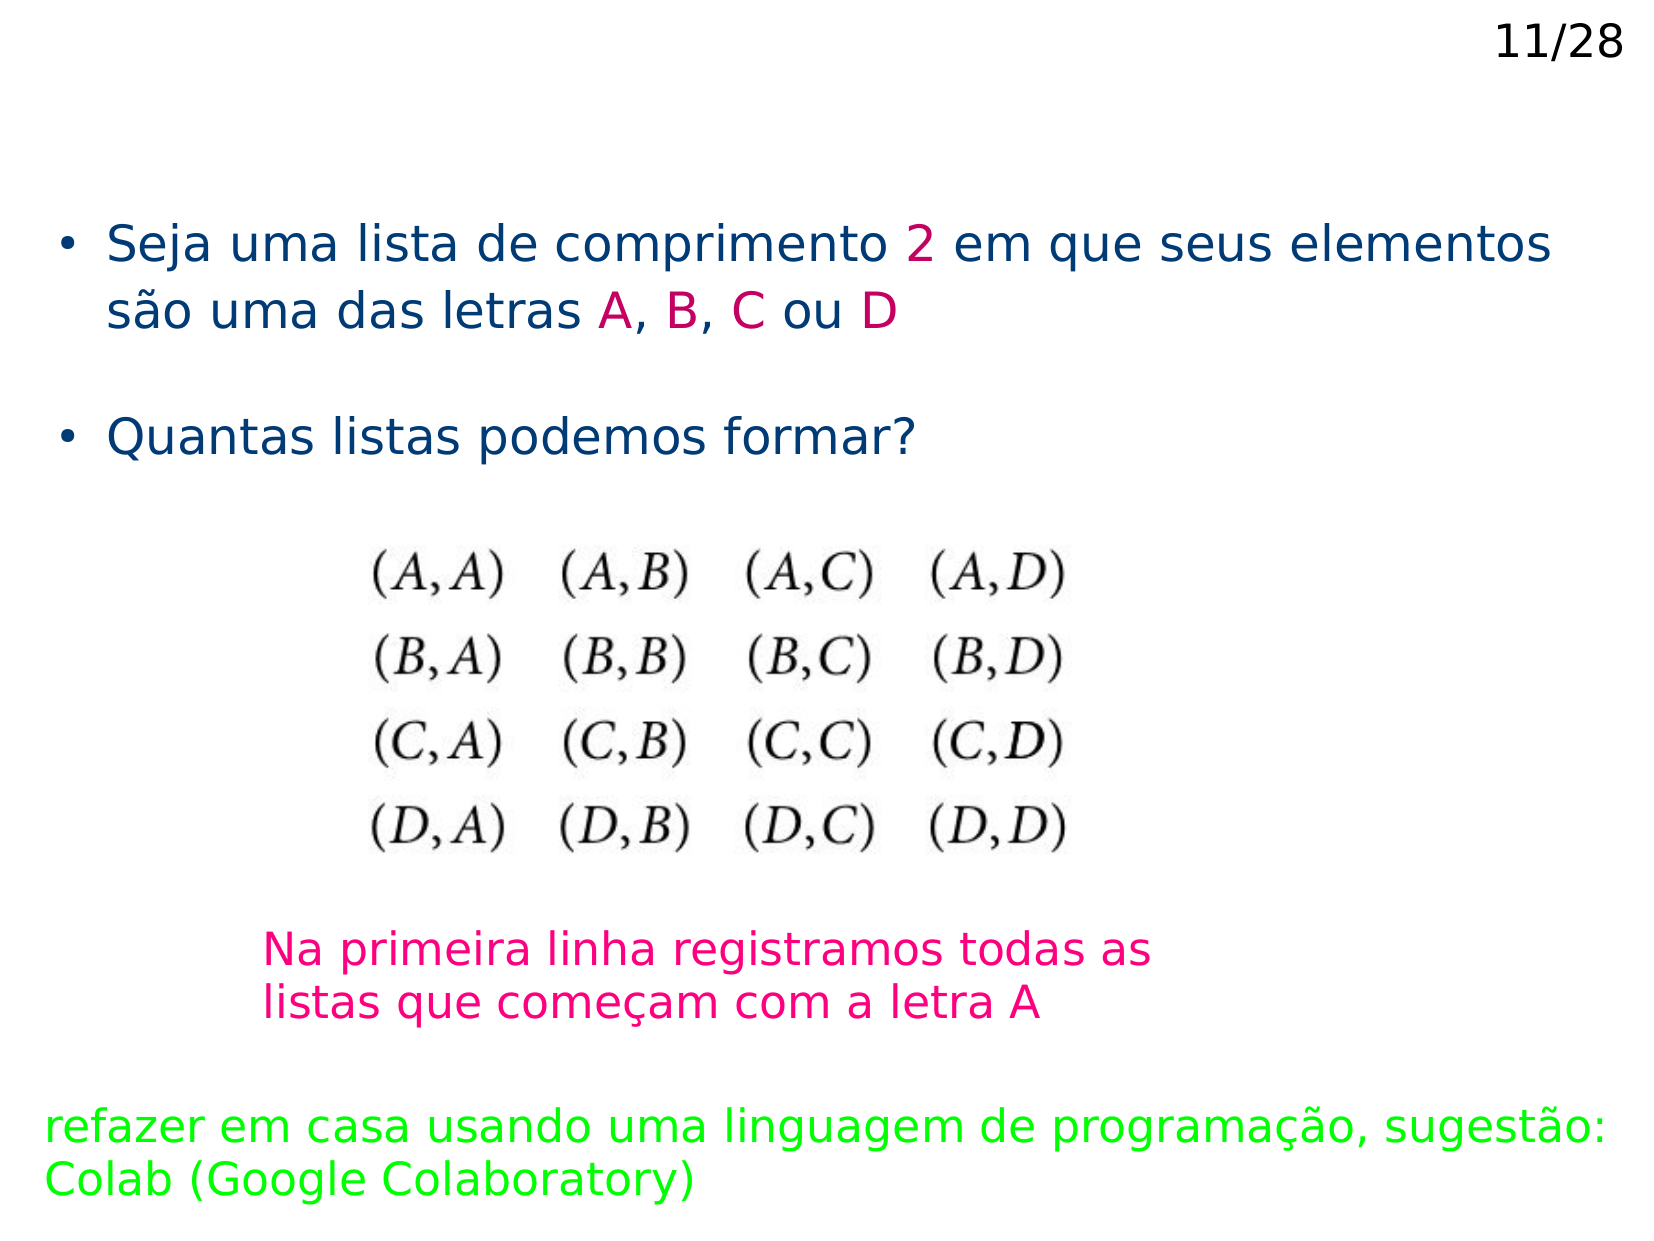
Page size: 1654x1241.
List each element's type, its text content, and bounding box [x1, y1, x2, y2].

text_box refazer em casa usando uma linguagem de programação, sugestão: Colab (Google Colaboratory) [29, 1092, 1654, 1241]
text_box Na primeira linha registramos todas as listas que começam com a letra A [248, 915, 1477, 1048]
list Seja uma lista de comprimento 2 em que seus elementos são uma das letras A, B, C ou D Quantas listas podemos formar? [59, 206, 1625, 1092]
picture [354, 531, 1085, 869]
